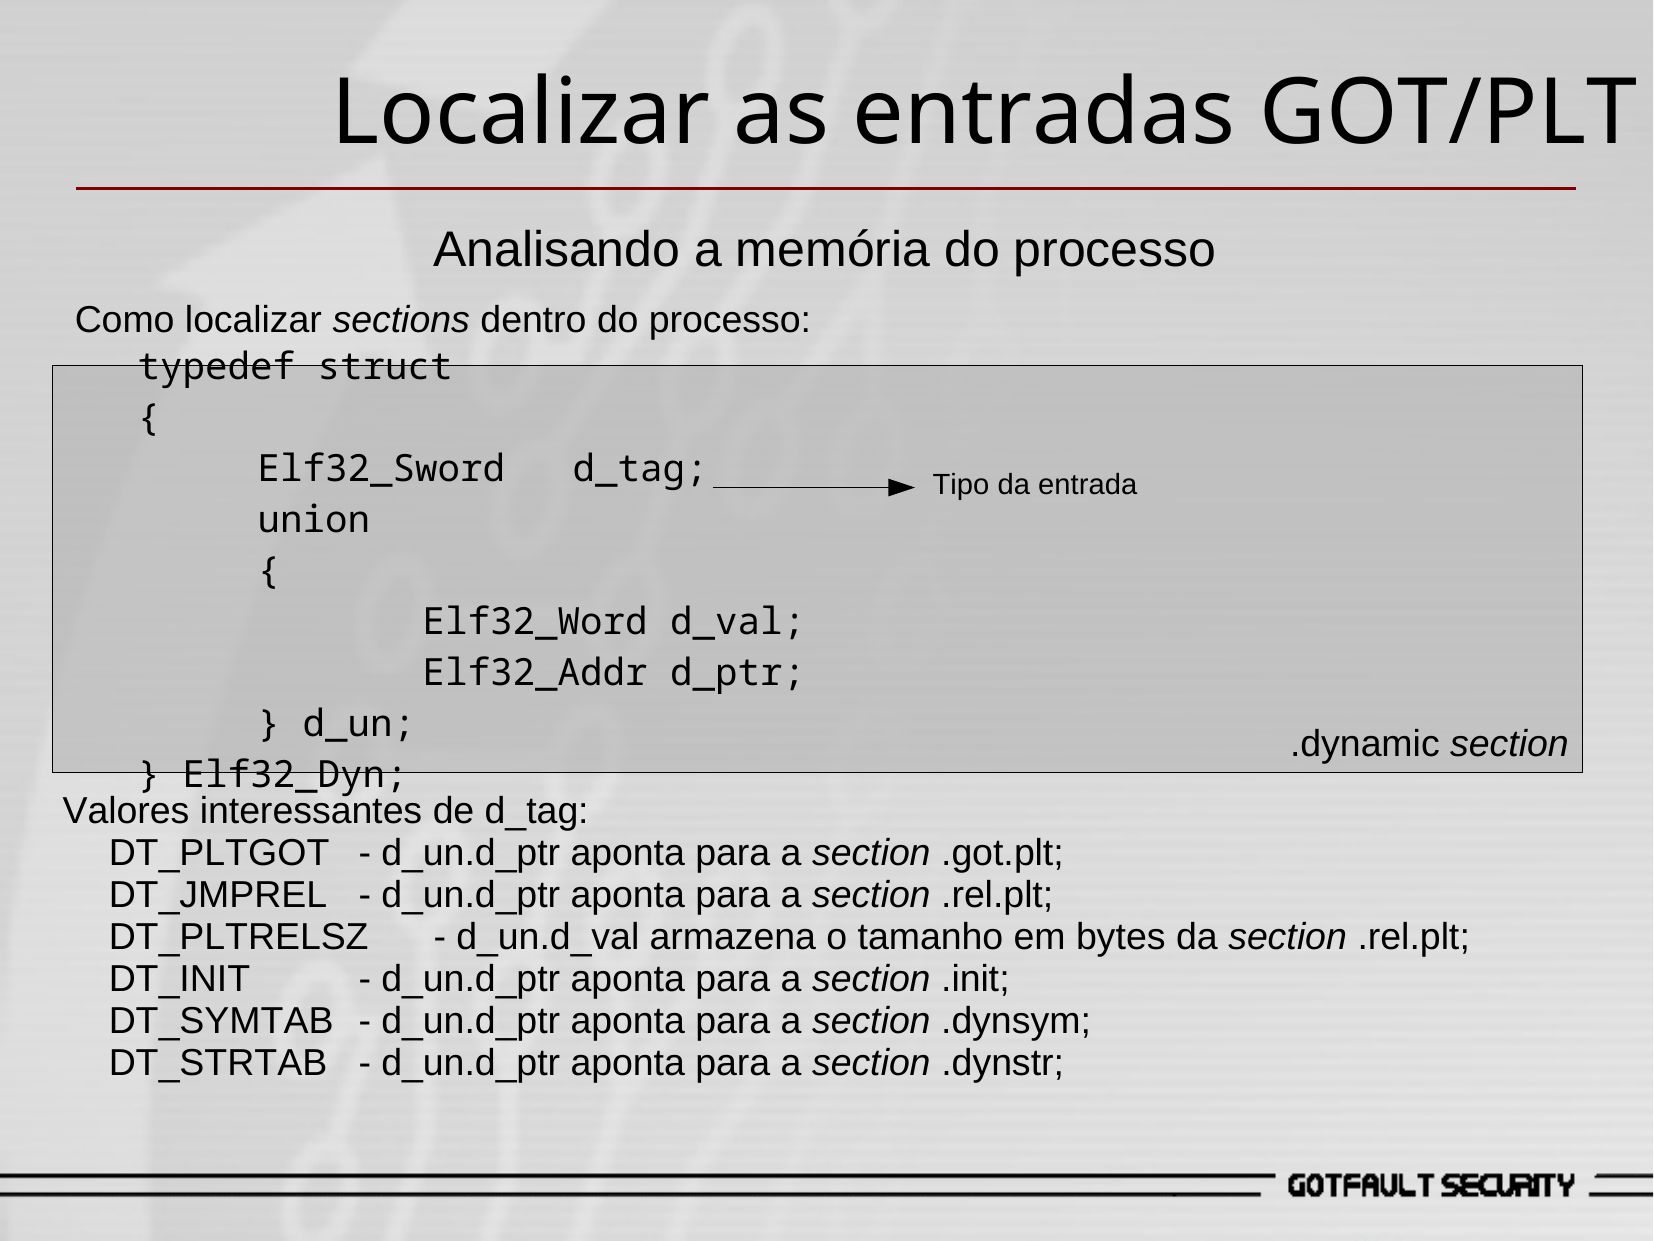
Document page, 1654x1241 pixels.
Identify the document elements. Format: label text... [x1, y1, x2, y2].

text_box Analisando a memória do processo [52, 213, 1598, 291]
text_box .dynamic section [1279, 719, 1603, 773]
text_box Como localizar sections dentro do processo: [60, 291, 1591, 354]
picture [0, 0, 1654, 1241]
text_box Valores interessantes de d_tag: DT_PLTGOT - d_un.d_ptr aponta para a section .got.plt; DT_JMPREL - d_un.d_ptr aponta para a section .rel.plt; DT_PLTRELSZ - d_un.d_val armazena o tamanho em bytes da section .rel.plt; DT_INIT - d_un.d_ptr aponta para a section .init; DT_SYMTAB - d_un.d_ptr aponta para a section .dynsym; DT_STRTAB - d_un.d_ptr aponta para a section .dynstr; [52, 786, 1583, 1125]
text_box Tipo da entrada [922, 465, 1163, 508]
text_box Localizar as entradas GOT/PLT [15, 38, 1653, 196]
text_box typedef struct { Elf32_Sword d_tag; union { Elf32_Word d_val; Elf32_Addr d_ptr; } d_un; } Elf32_Dyn; [52, 365, 1583, 773]
